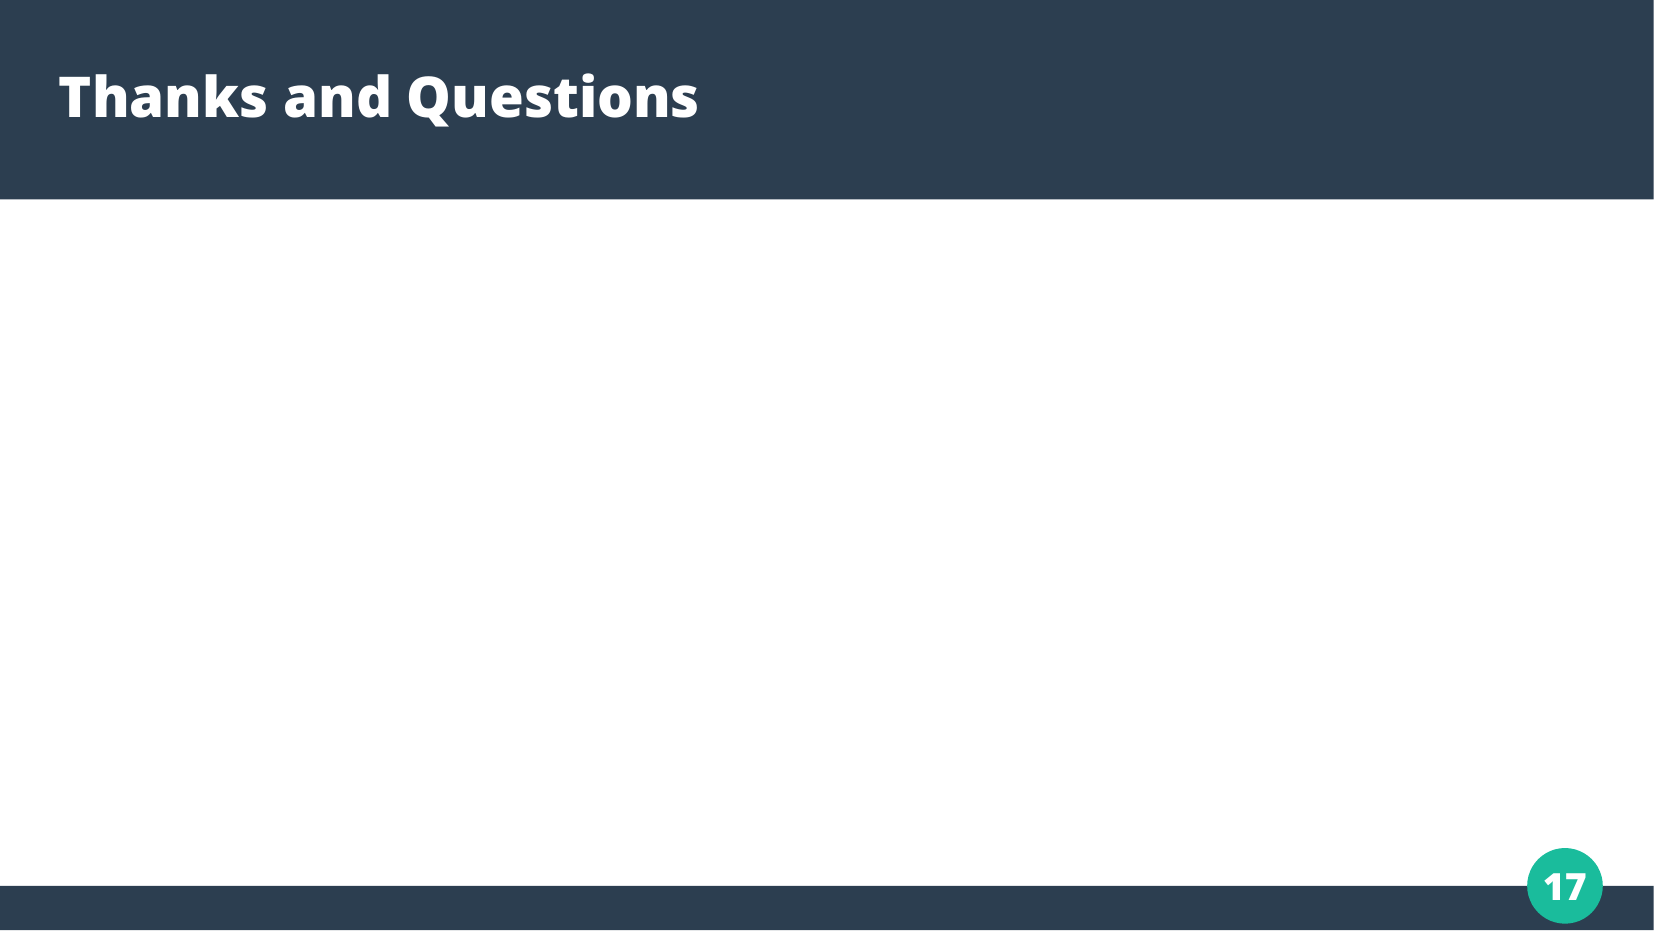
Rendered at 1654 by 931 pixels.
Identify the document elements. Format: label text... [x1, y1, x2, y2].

title Thanks and Questions [59, 37, 1595, 156]
